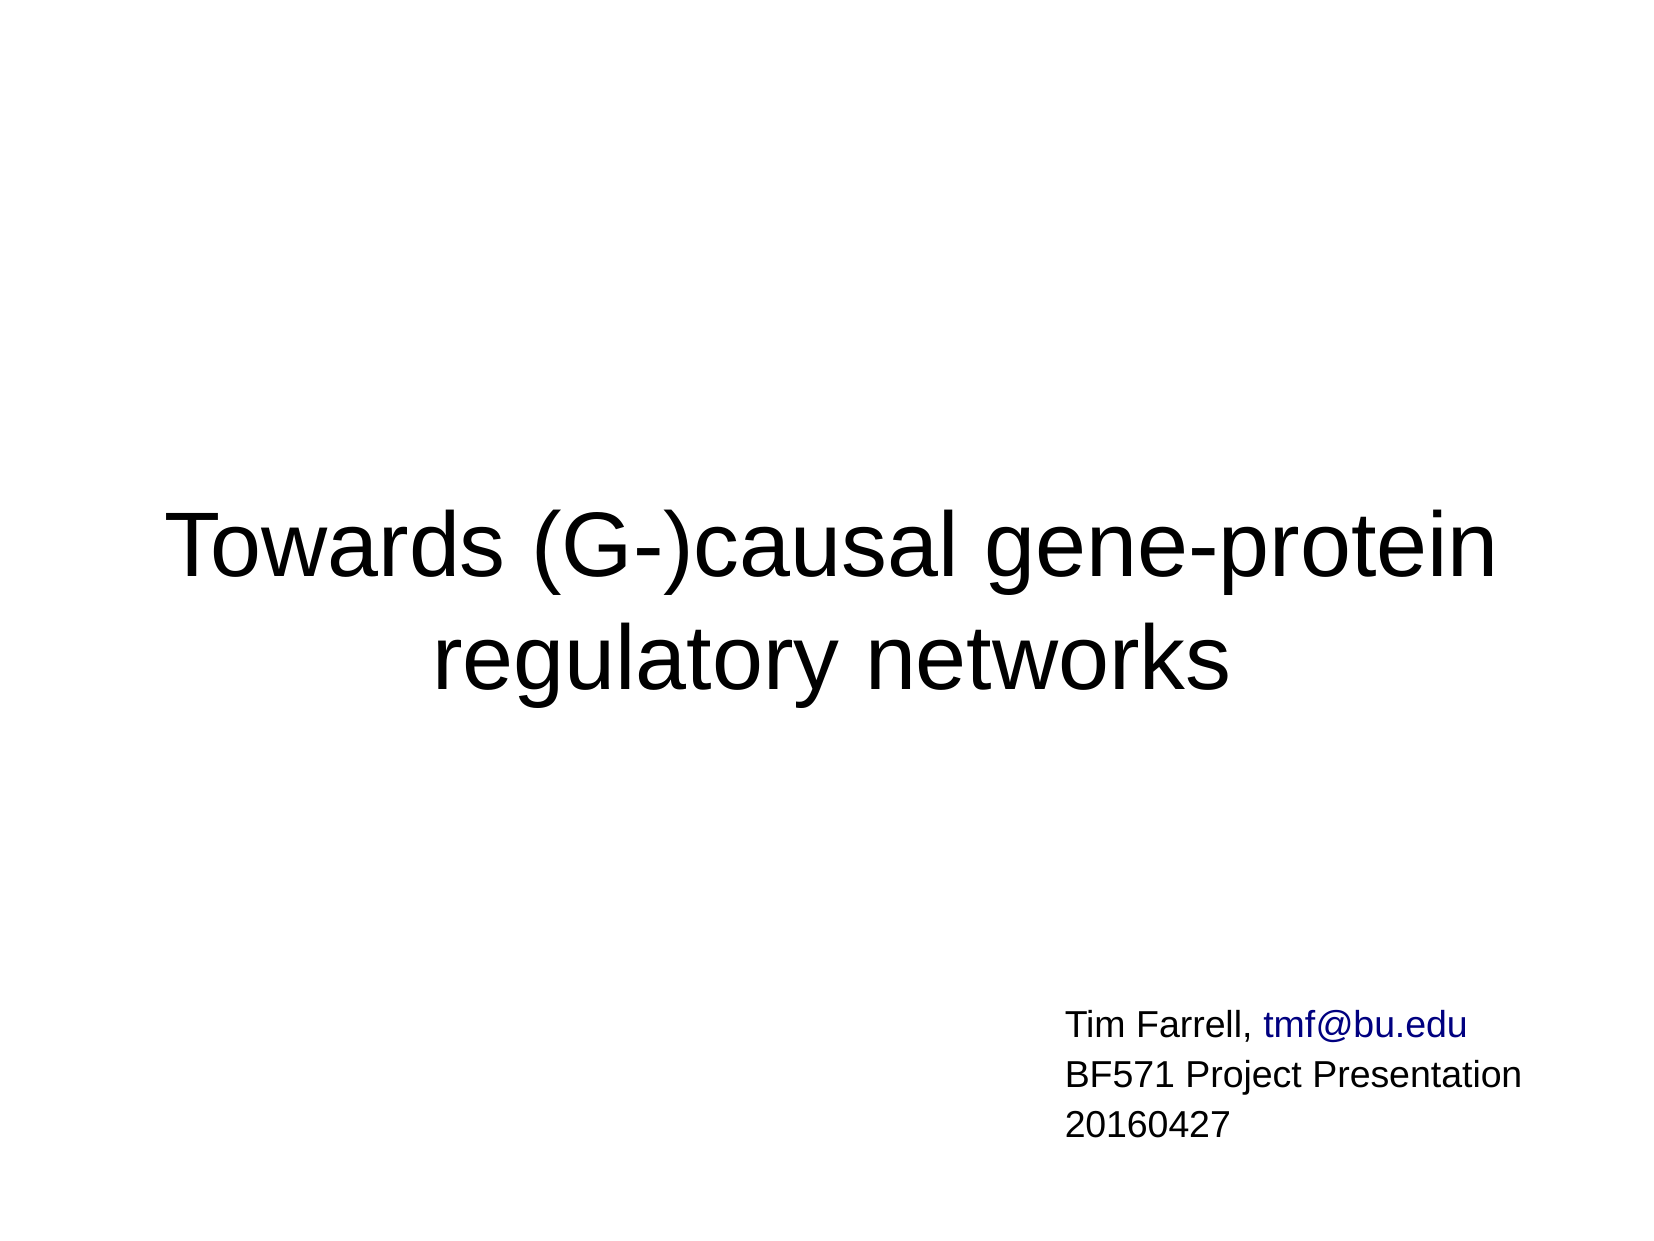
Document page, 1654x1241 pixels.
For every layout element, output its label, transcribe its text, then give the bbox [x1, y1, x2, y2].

text_box Tim Farrell, tmf@bu.edu BF571 Project Presentation 20160427 [1050, 1051, 1561, 1145]
subtitle Towards (G-)causal gene-protein regulatory networks [45, 30, 1621, 1051]
